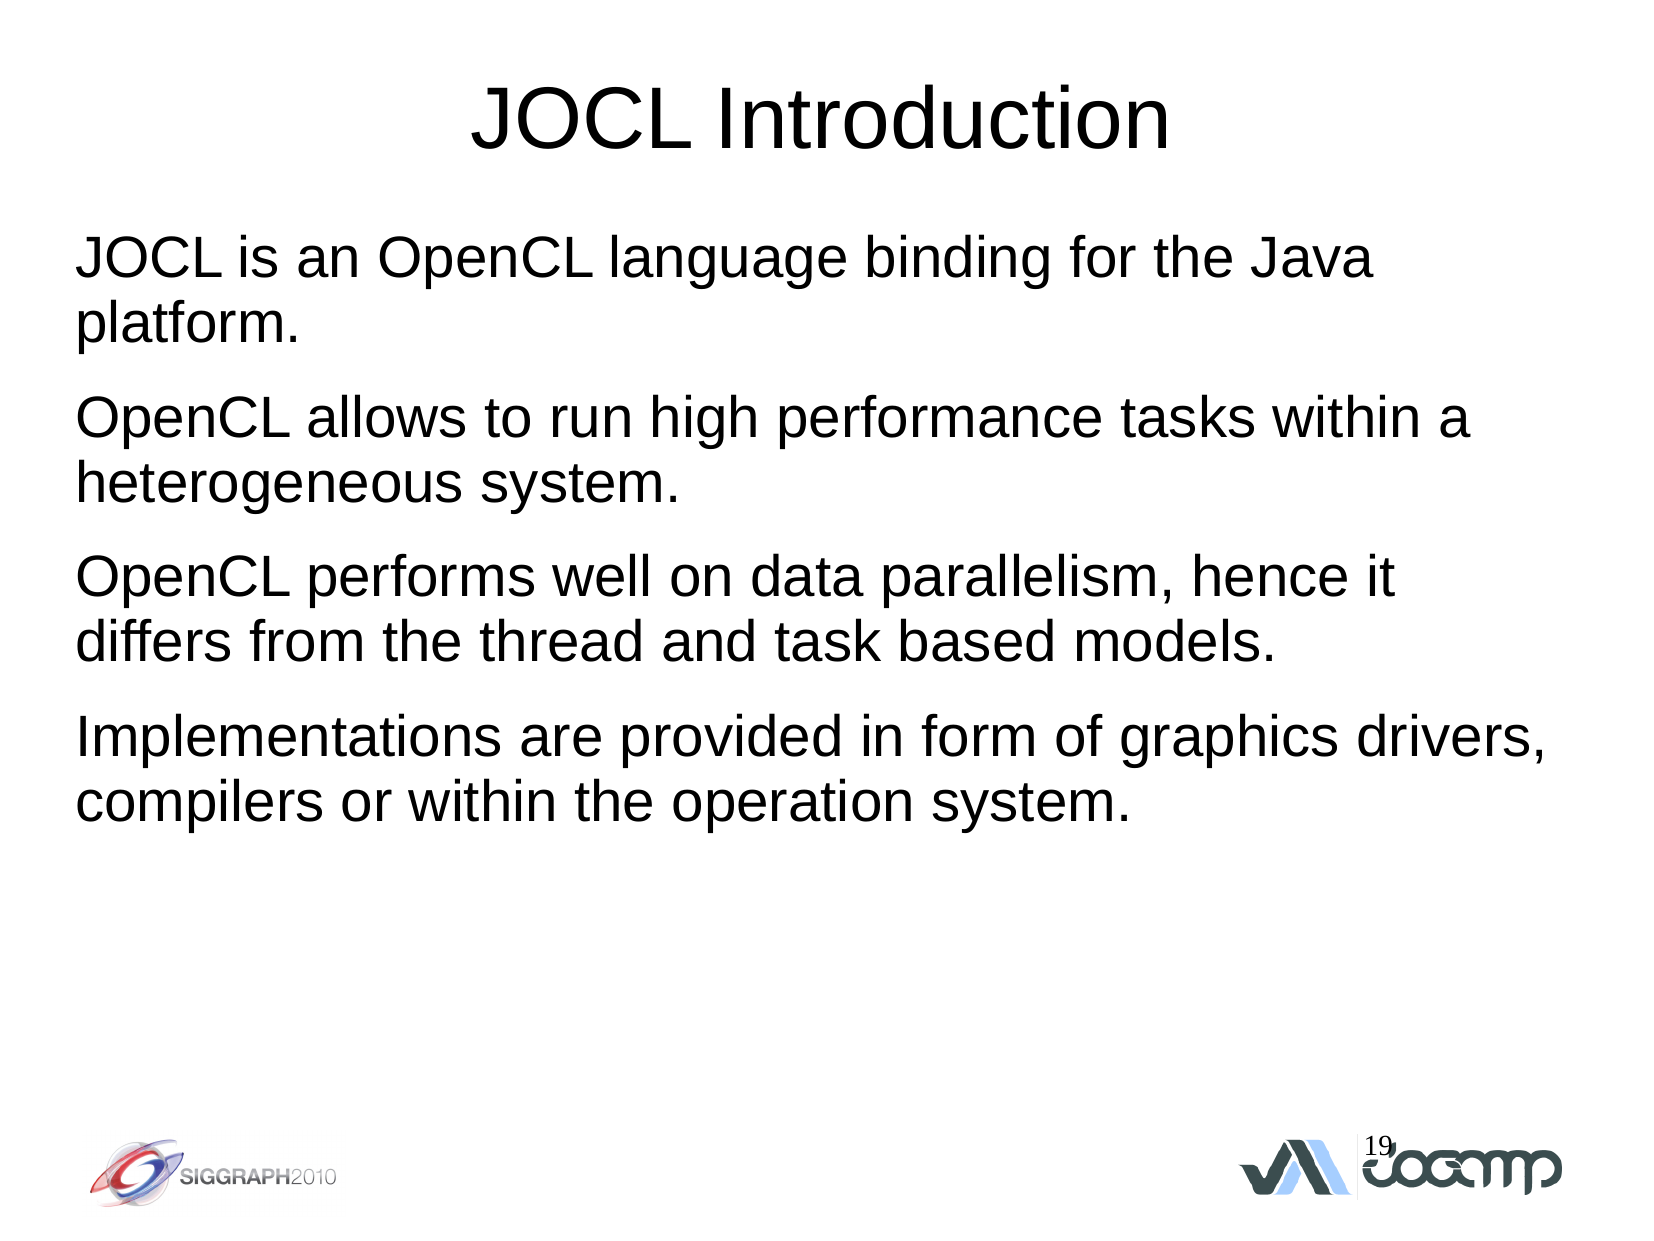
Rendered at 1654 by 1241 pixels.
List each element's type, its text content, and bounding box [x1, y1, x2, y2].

title JOCL Introduction [68, 56, 1576, 181]
list JOCL is an OpenCL language binding for the Java platform. OpenCL allows to run high performance tasks within a heterogeneous system. OpenCL performs well on data parallelism, hence it differs from the thread and task based models. Implementations are provided in form of graphics drivers, compilers or within the operation system. [75, 225, 1571, 1044]
picture [82, 1130, 346, 1217]
picture [1237, 1134, 1562, 1200]
